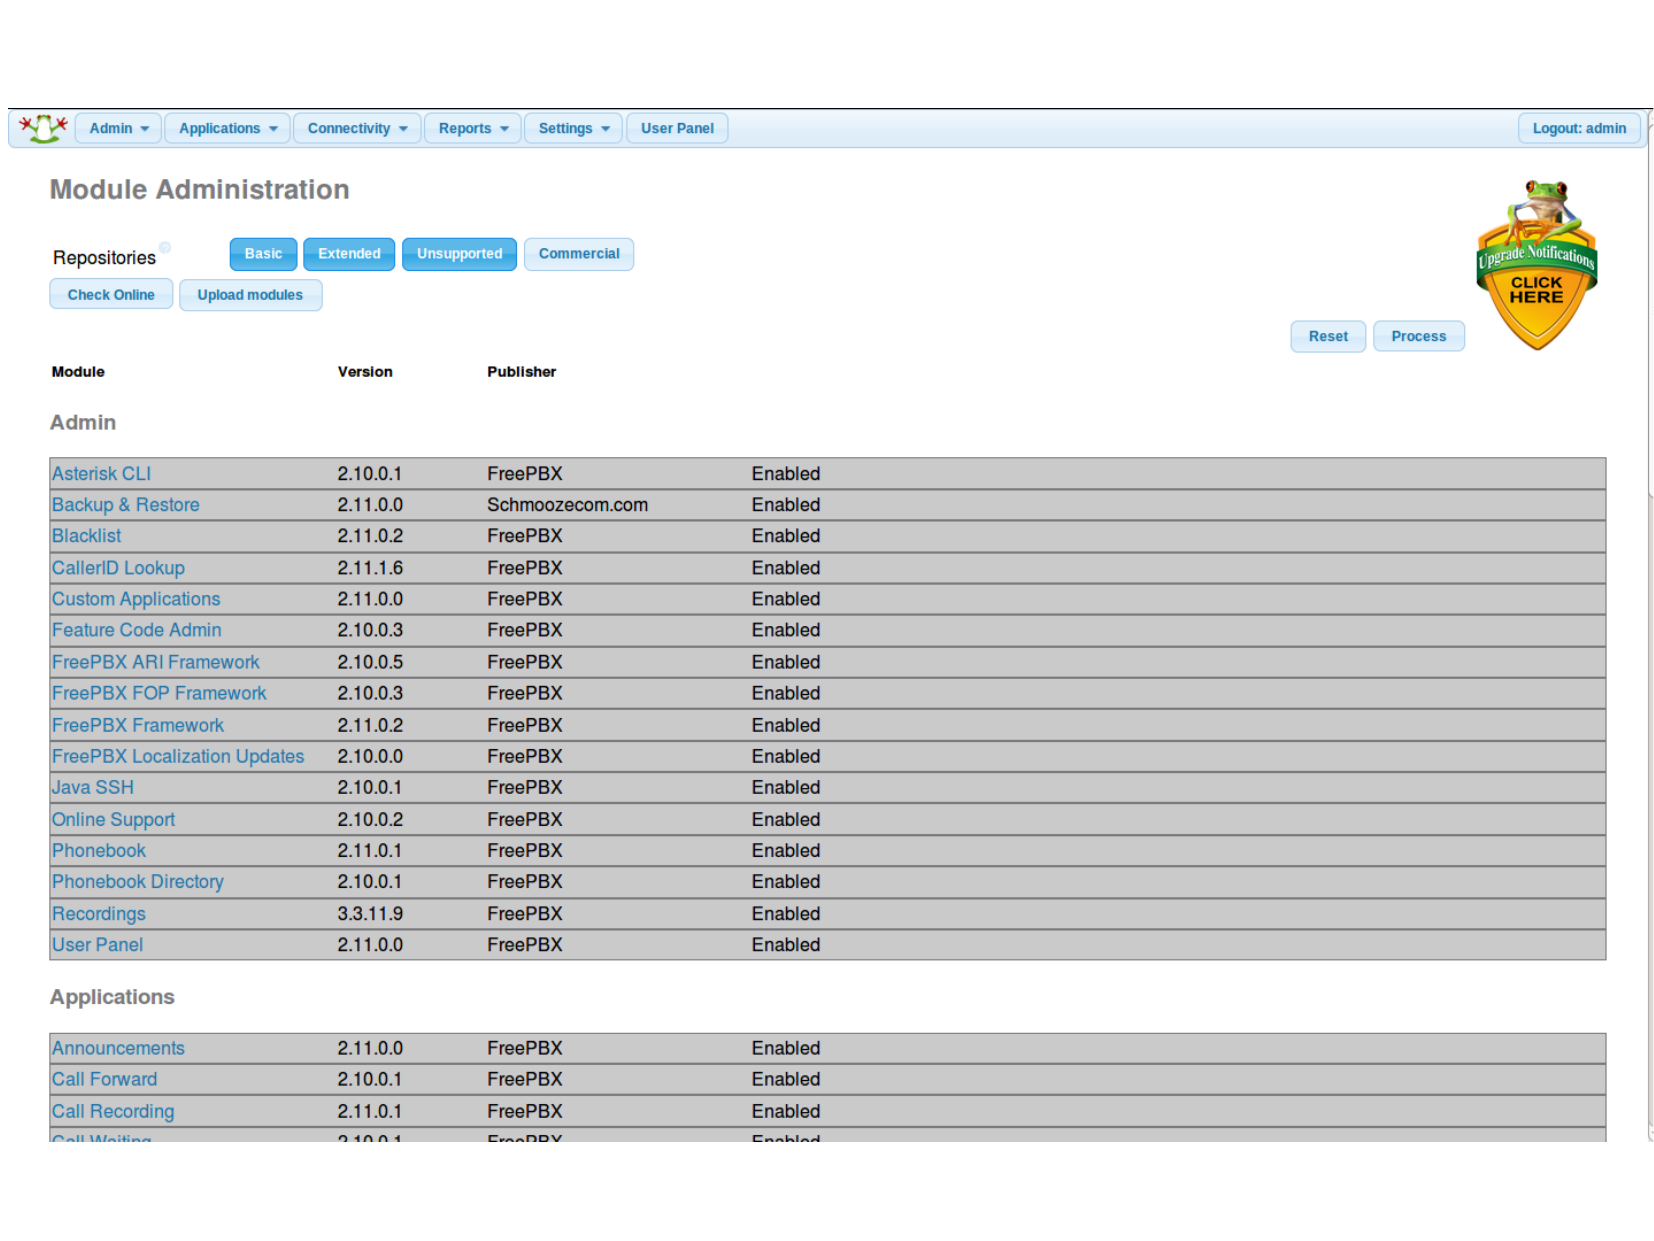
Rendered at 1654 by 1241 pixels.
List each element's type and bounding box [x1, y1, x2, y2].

picture [8, 108, 1654, 1142]
